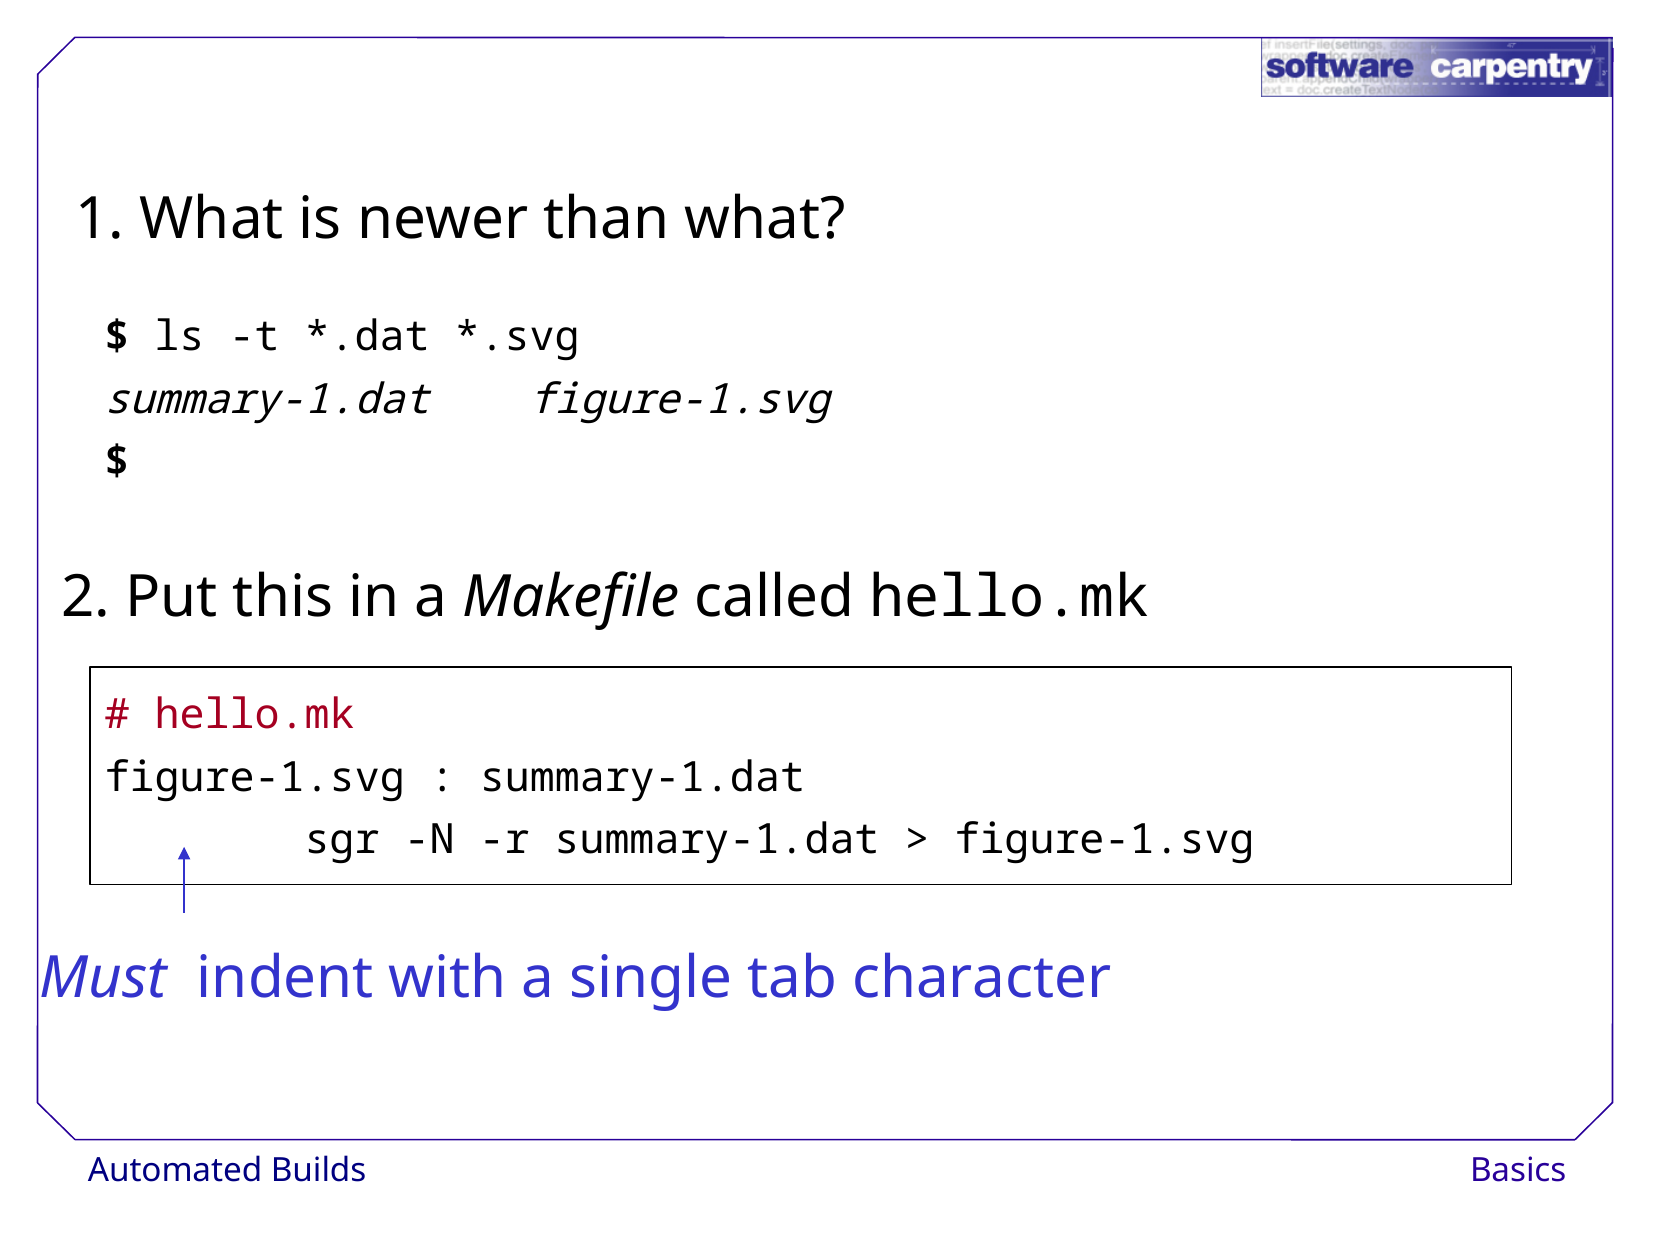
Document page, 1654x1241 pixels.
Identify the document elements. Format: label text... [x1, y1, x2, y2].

text_box # hello.mk figure-1.svg : summary-1.dat sgr -N -r summary-1.dat > figure-1.svg [89, 667, 1512, 885]
text_box 1. What is newer than what? [61, 138, 1011, 259]
text_box 2. Put this in a Makefile called hello.mk [46, 515, 1315, 637]
text_box Must indent with a single tab character [24, 896, 1277, 1018]
text_box $ ls -t *.dat *.svg summary-1.dat figure-1.svg $ [89, 289, 1512, 507]
picture [1261, 39, 1613, 97]
